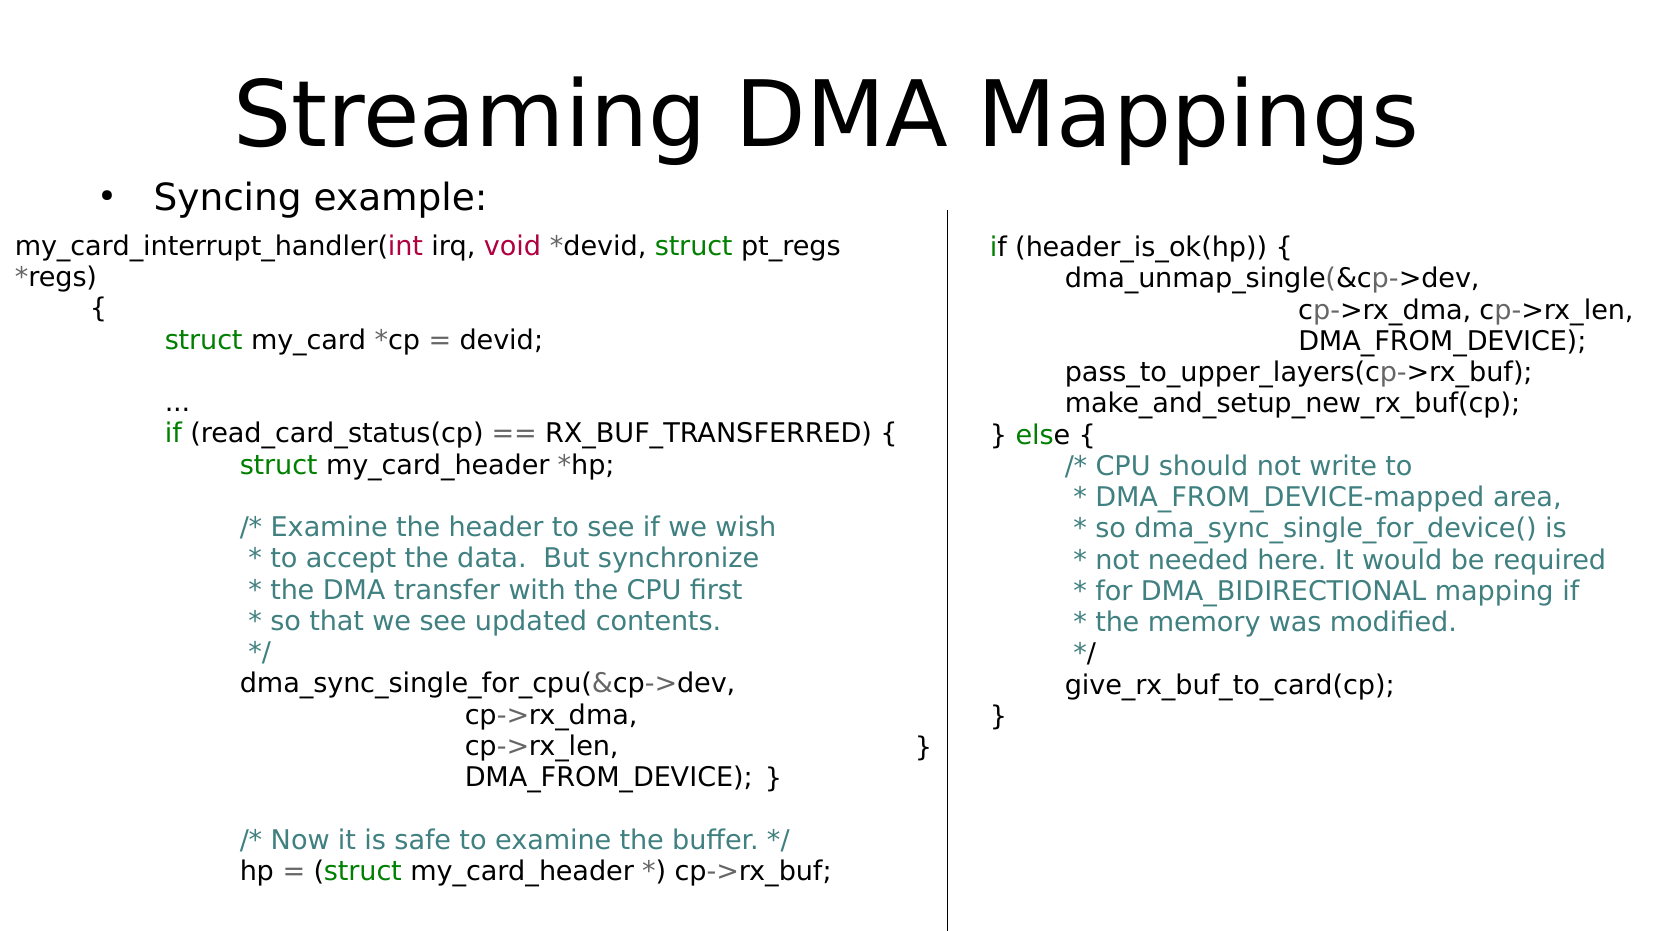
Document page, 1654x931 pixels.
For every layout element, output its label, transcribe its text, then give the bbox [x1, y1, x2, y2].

list Syncing example: [82, 175, 1571, 223]
text_box if (header_is_ok(hp)) { dma_unmap_single(&cp->dev, cp->rx_dma, cp->rx_len, DMA_FROM_DEVICE); pass_to_upper_layers(cp->rx_buf); make_and_setup_new_rx_buf(cp); } else { /* CPU should not write to * DMA_FROM_DEVICE-mapped area, * so dma_sync_single_for_device() is * not needed here. It would be required * for DMA_BIDIRECTIONAL mapping if * the memory was modified. */ give_rx_buf_to_card(cp); } } } [750, 193, 1651, 931]
text_box my_card_interrupt_handler(int irq, void *devid, struct pt_regs *regs) { struct my_card *cp = devid; ... if (read_card_status(cp) == RX_BUF_TRANSFERRED) { struct my_card_header *hp; /* Examine the header to see if we wish * to accept the data. But synchronize * the DMA transfer with the CPU first * so that we see updated contents. */ dma_sync_single_for_cpu(&cp->dev, cp->rx_dma, cp->rx_len, DMA_FROM_DEVICE); /* Now it is safe to examine the buffer. */ hp = (struct my_card_header *) cp->rx_buf; [0, 223, 750, 931]
title Streaming DMA Mappings [82, 37, 1571, 175]
